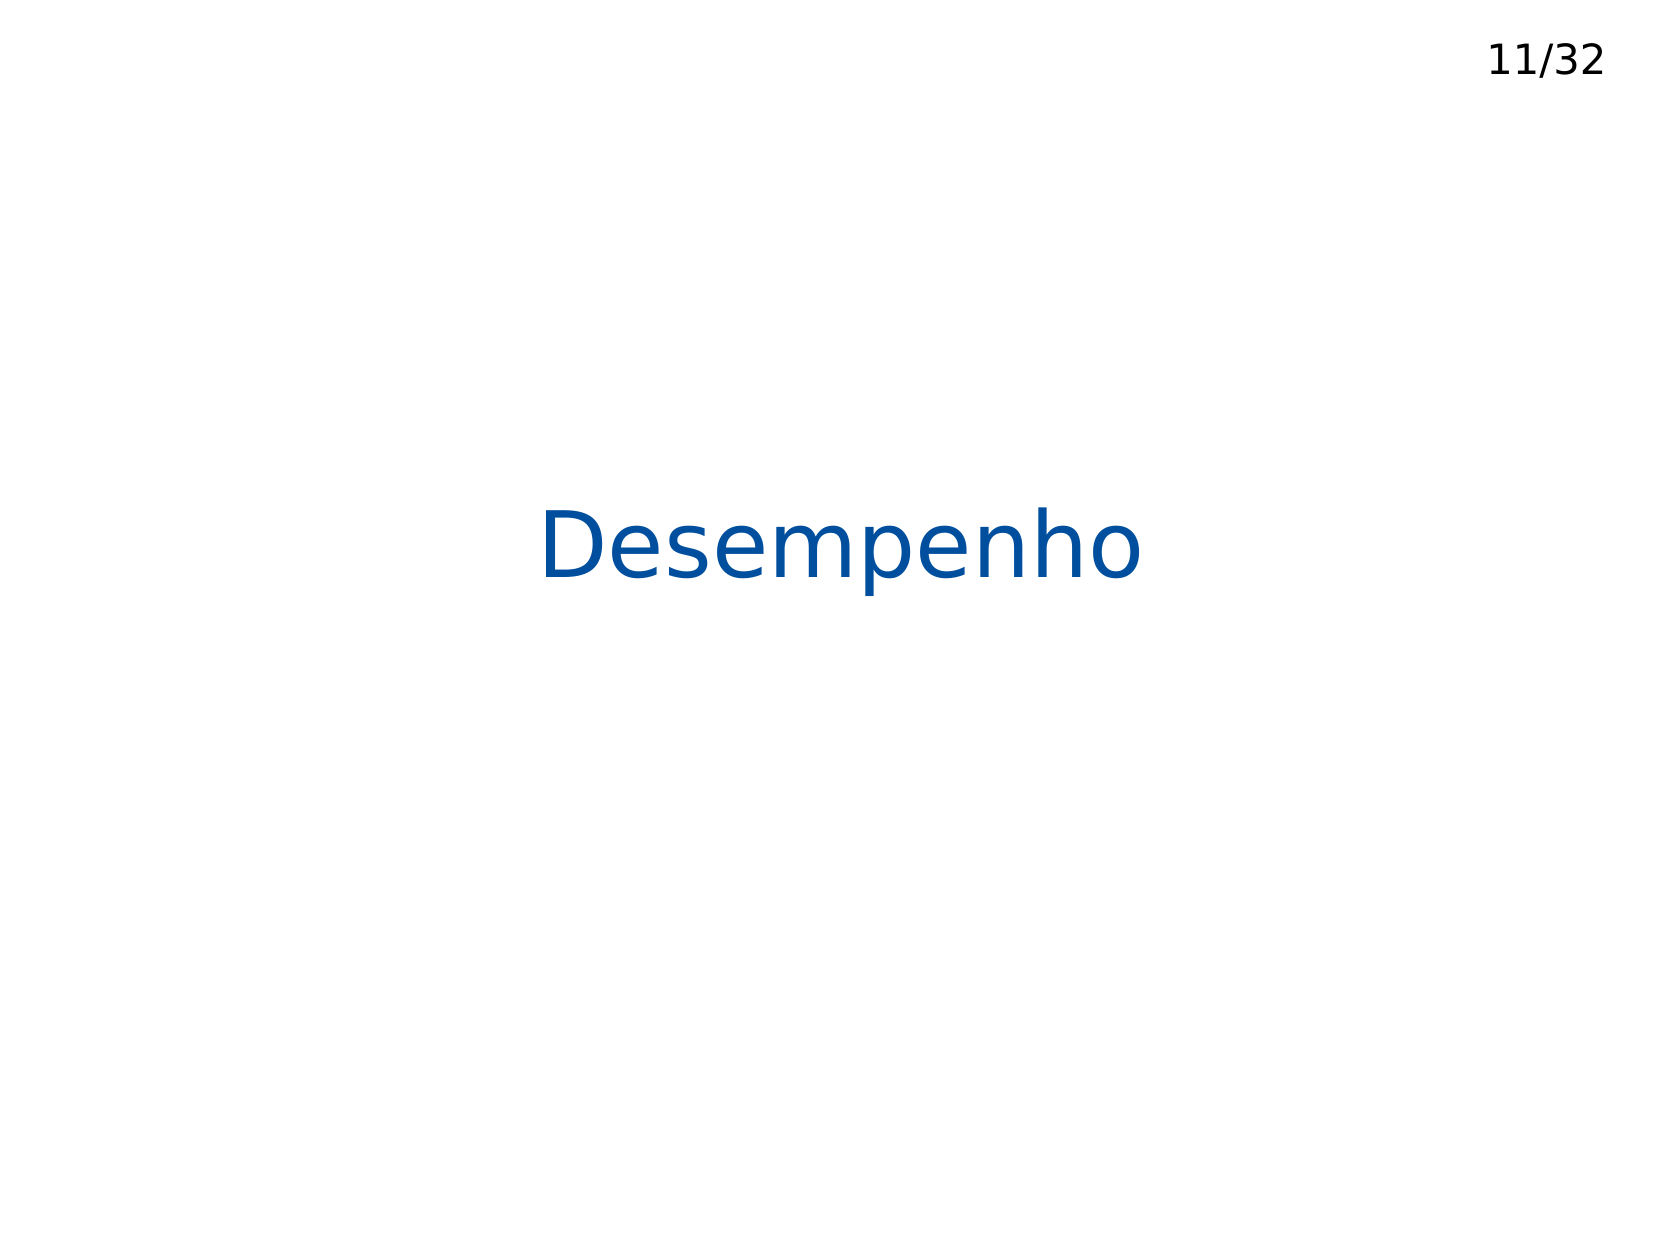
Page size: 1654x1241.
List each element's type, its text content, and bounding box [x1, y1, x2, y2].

chart [720, 567, 933, 672]
list Desempenho [59, 44, 1625, 1211]
